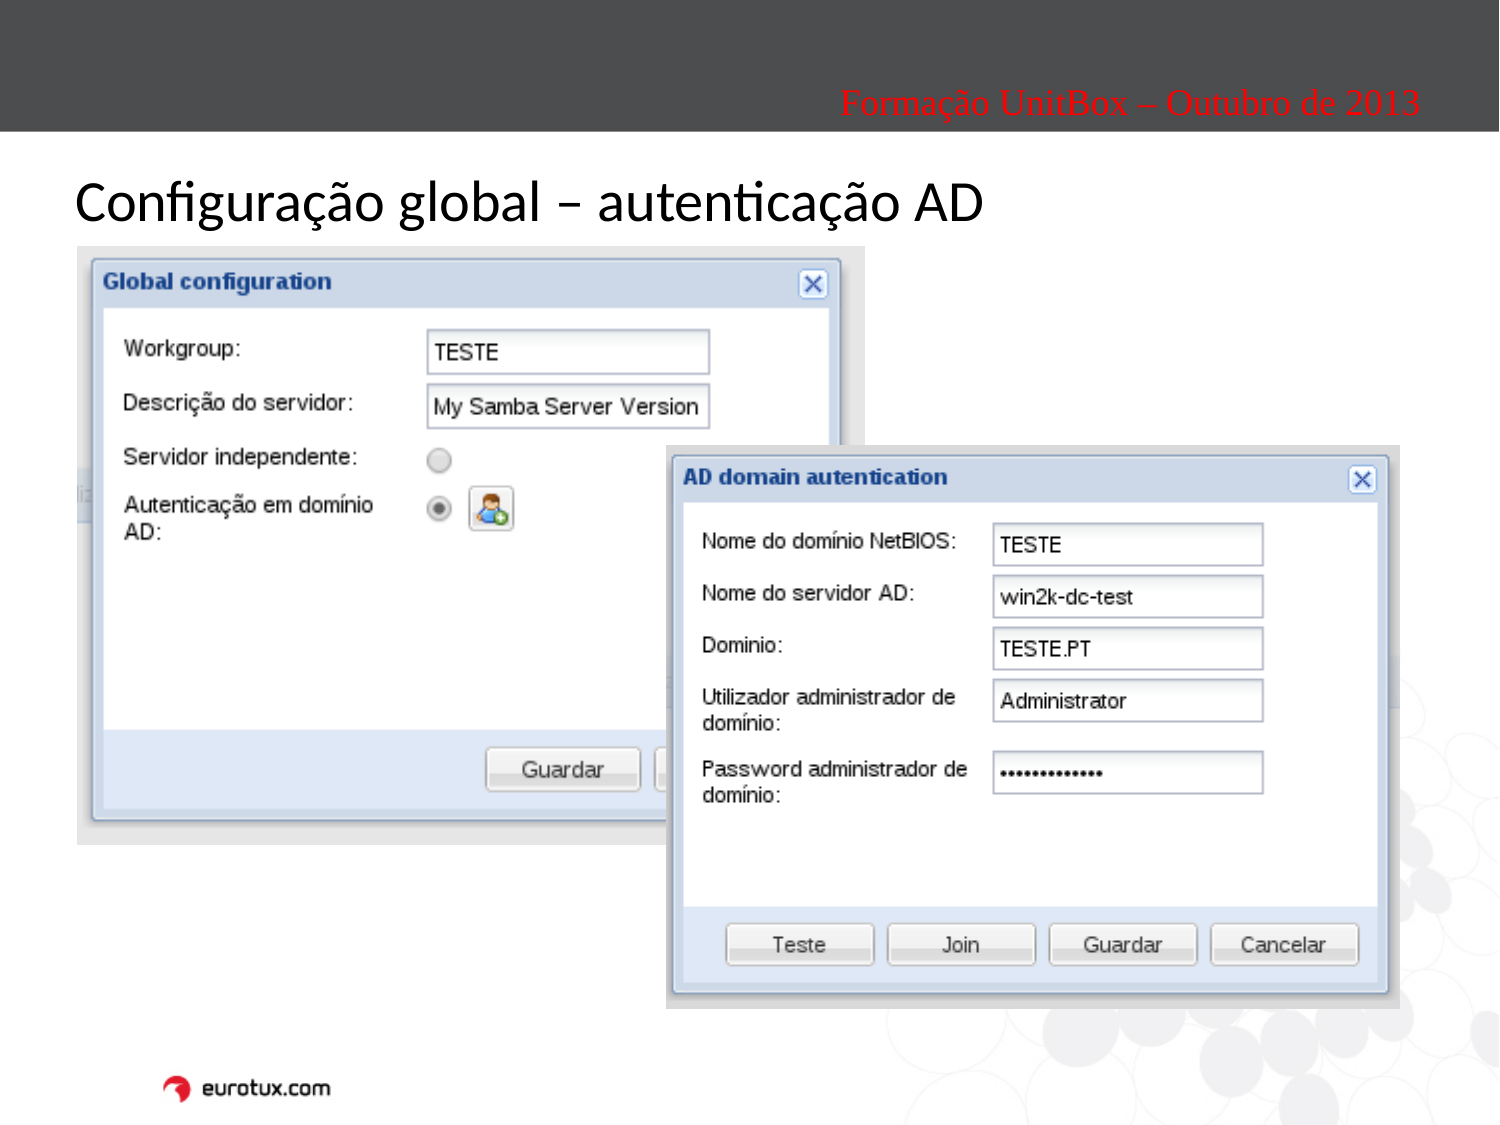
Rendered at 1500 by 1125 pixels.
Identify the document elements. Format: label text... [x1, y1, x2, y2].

picture [0, 0, 1499, 1125]
title Configuração global – autenticação AD [75, 112, 1425, 301]
